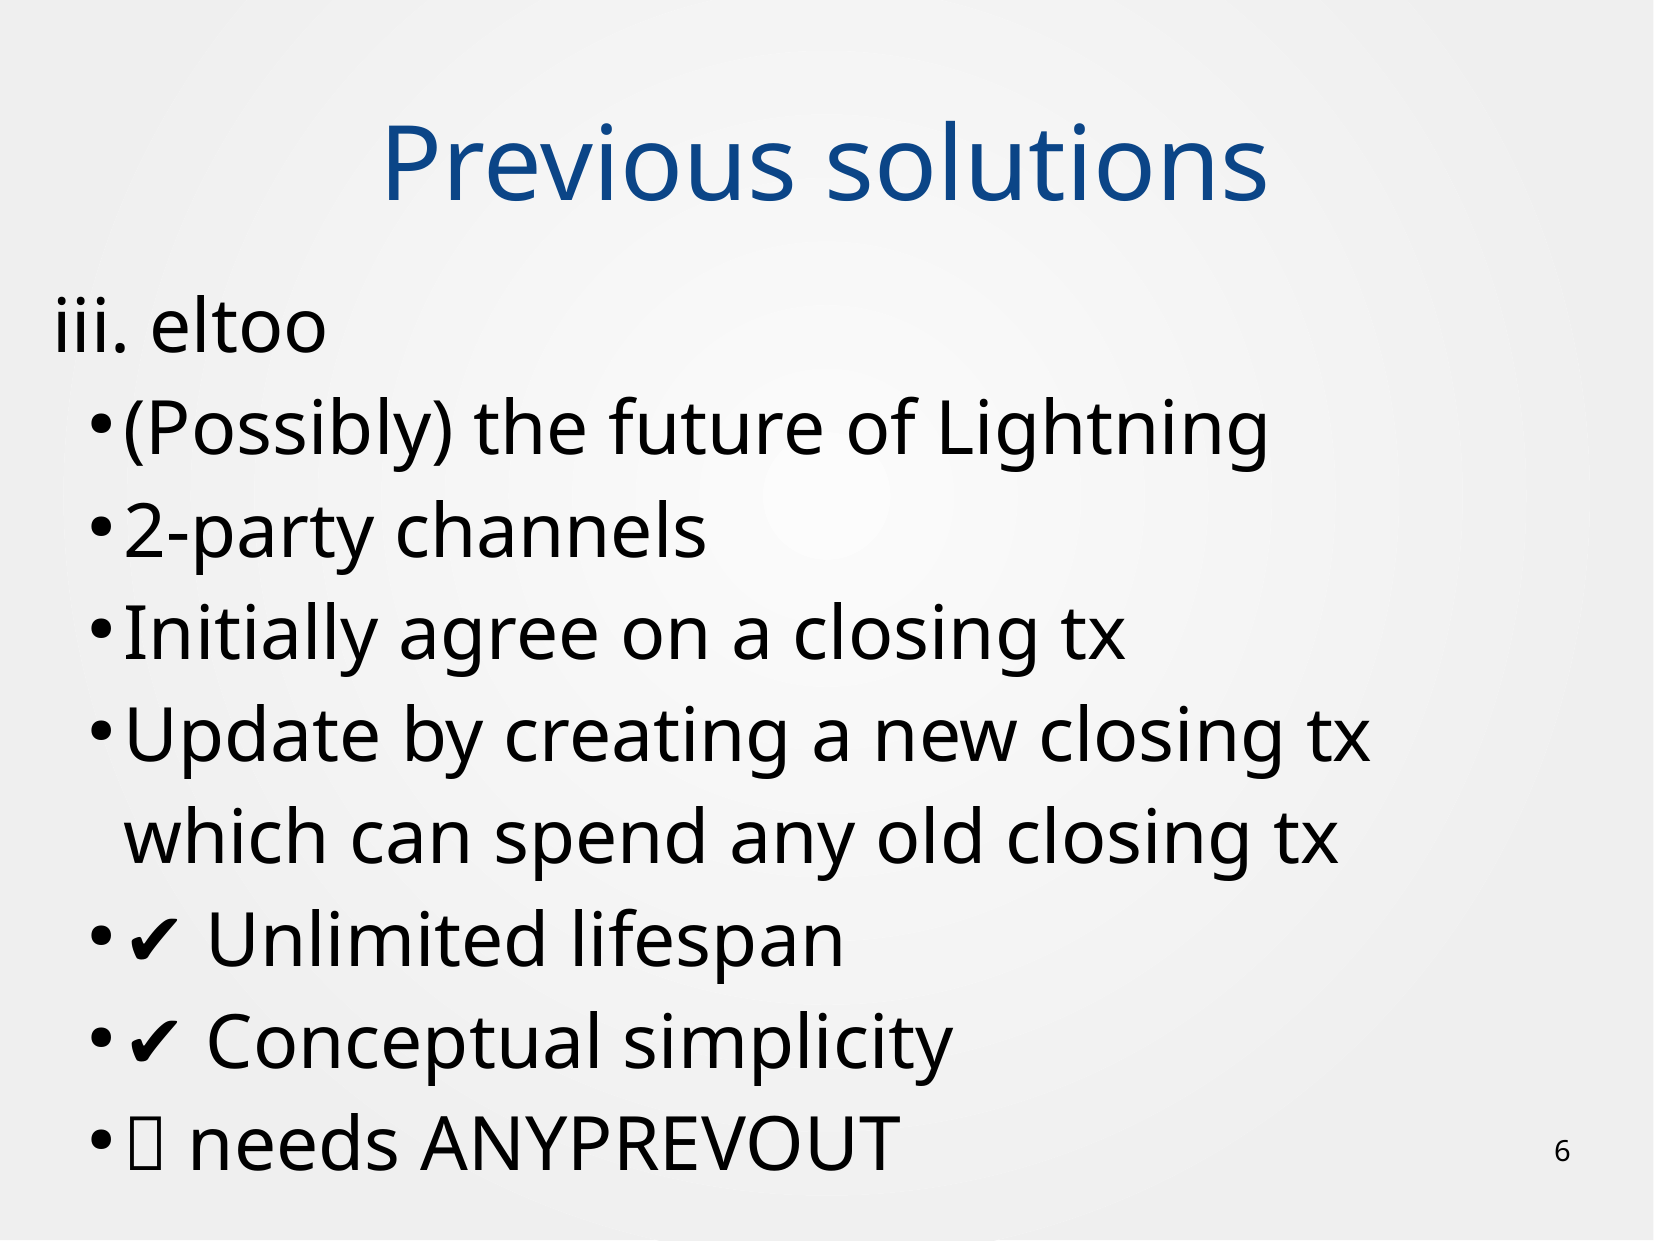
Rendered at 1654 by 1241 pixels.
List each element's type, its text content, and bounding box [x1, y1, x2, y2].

title Previous solutions [379, 88, 1274, 231]
subtitle iii. eltoo (Possibly) the future of Lightning 2-party channels Initially agree on a closing tx Update by creating a new closing tx which can spend any old closing tx ✔️ Unlimited lifespan ✔️ Conceptual simplicity ❌ needs ANYPREVOUT [52, 272, 1591, 1193]
